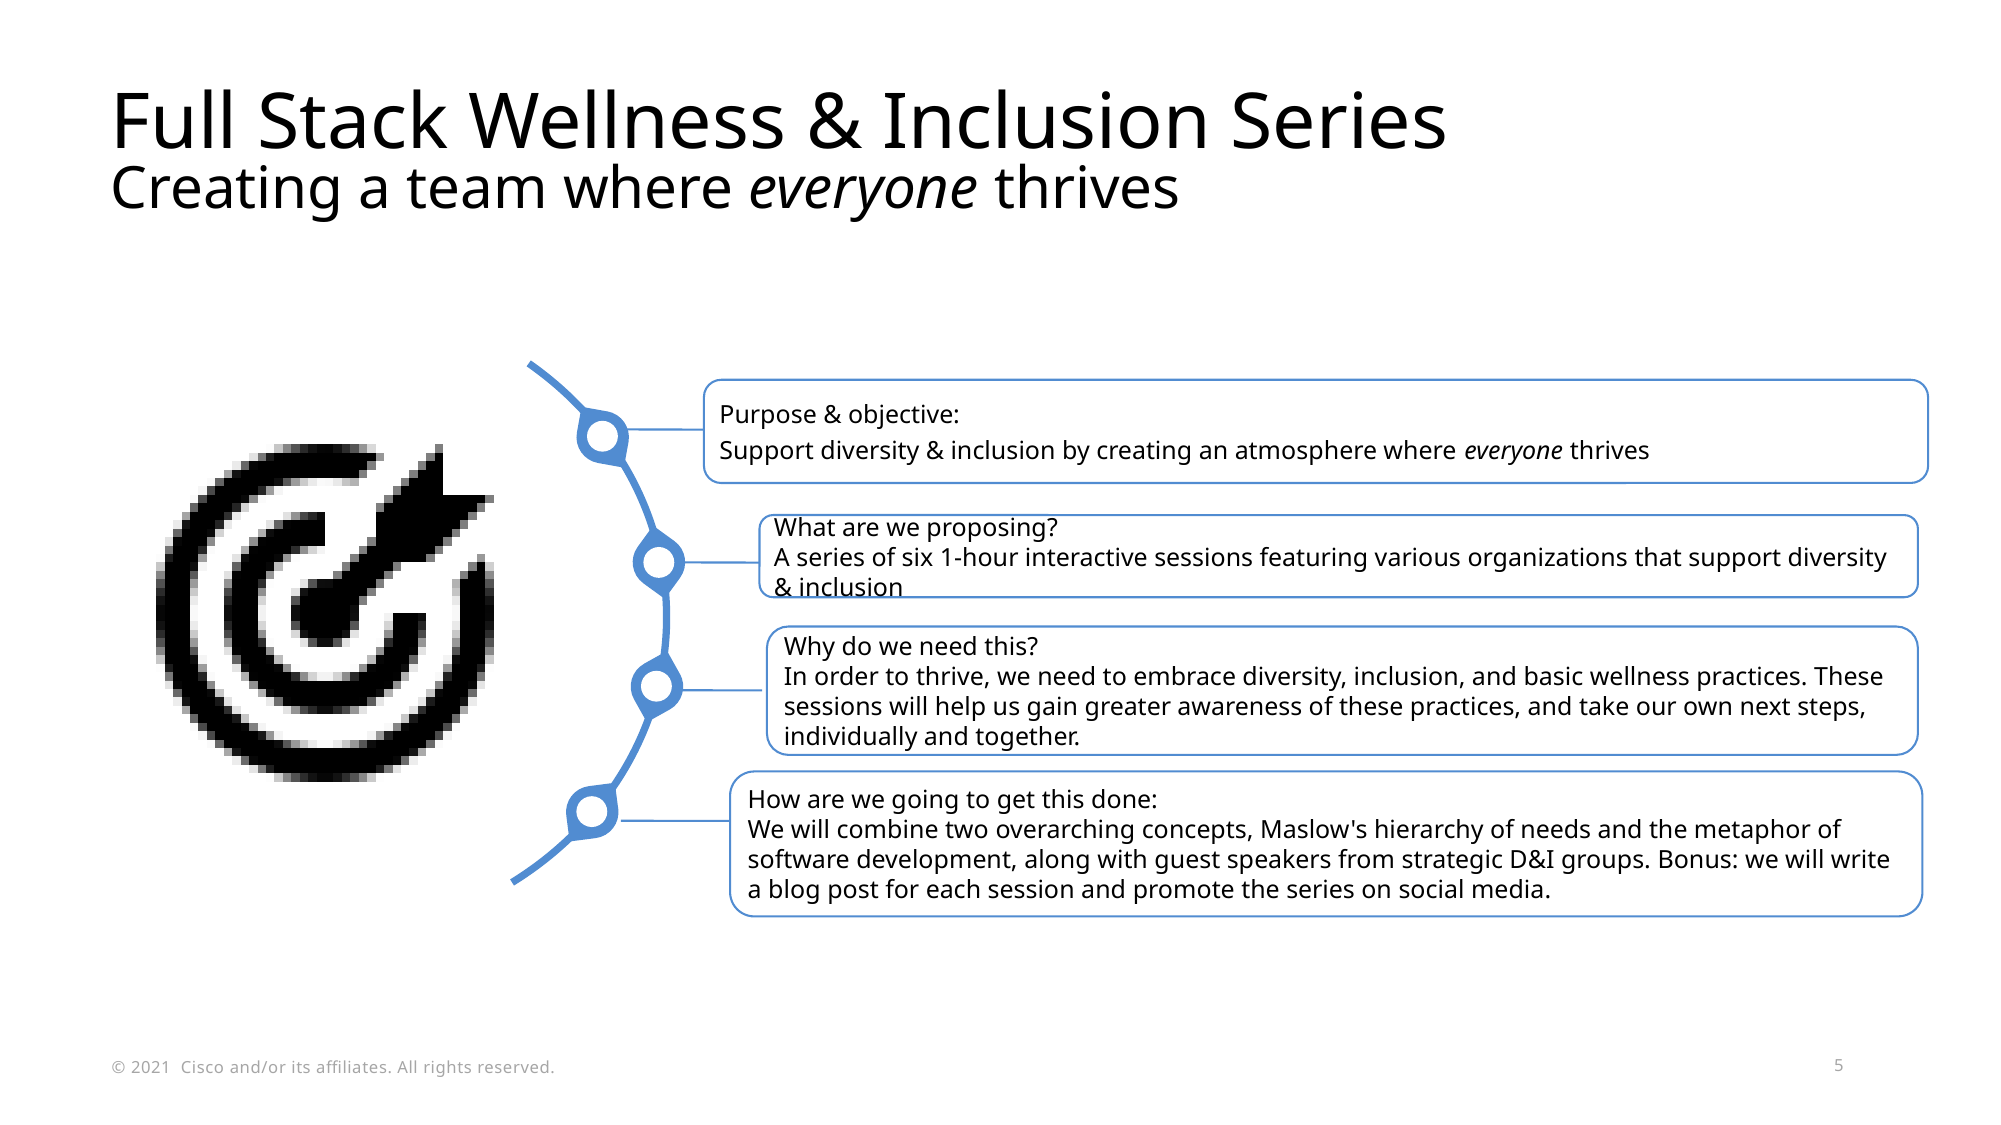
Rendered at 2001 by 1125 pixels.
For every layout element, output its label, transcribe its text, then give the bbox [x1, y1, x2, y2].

text_box [632, 525, 686, 599]
text_box Purpose & objective: Support diversity & inclusion by creating an atmosphere where everyone thrives [703, 379, 1929, 484]
text_box [576, 406, 629, 468]
text_box How are we going to get this done: We will combine two overarching concepts, Maslow's hierarchy of needs and the metaphor of software development, along with guest speakers from strategic D&I groups. Bonus: we will write a blog post for each session and promote the series on social media. [730, 771, 1923, 917]
title Full Stack Wellness & Inclusion Series Creating a team where everyone thrives [95, 74, 1922, 235]
text_box [630, 650, 684, 723]
text_box Why do we need this? In order to thrive, we need to embrace diversity, inclusion, and basic wellness practices. These sessions will help us gain greater awareness of these practices, and take our own next steps, individually and together. [766, 626, 1918, 755]
text_box What are we proposing? A series of six 1-hour interactive sessions featuring various organizations that support diversity & inclusion [759, 515, 1918, 598]
text_box [566, 782, 619, 842]
picture [123, 411, 528, 816]
